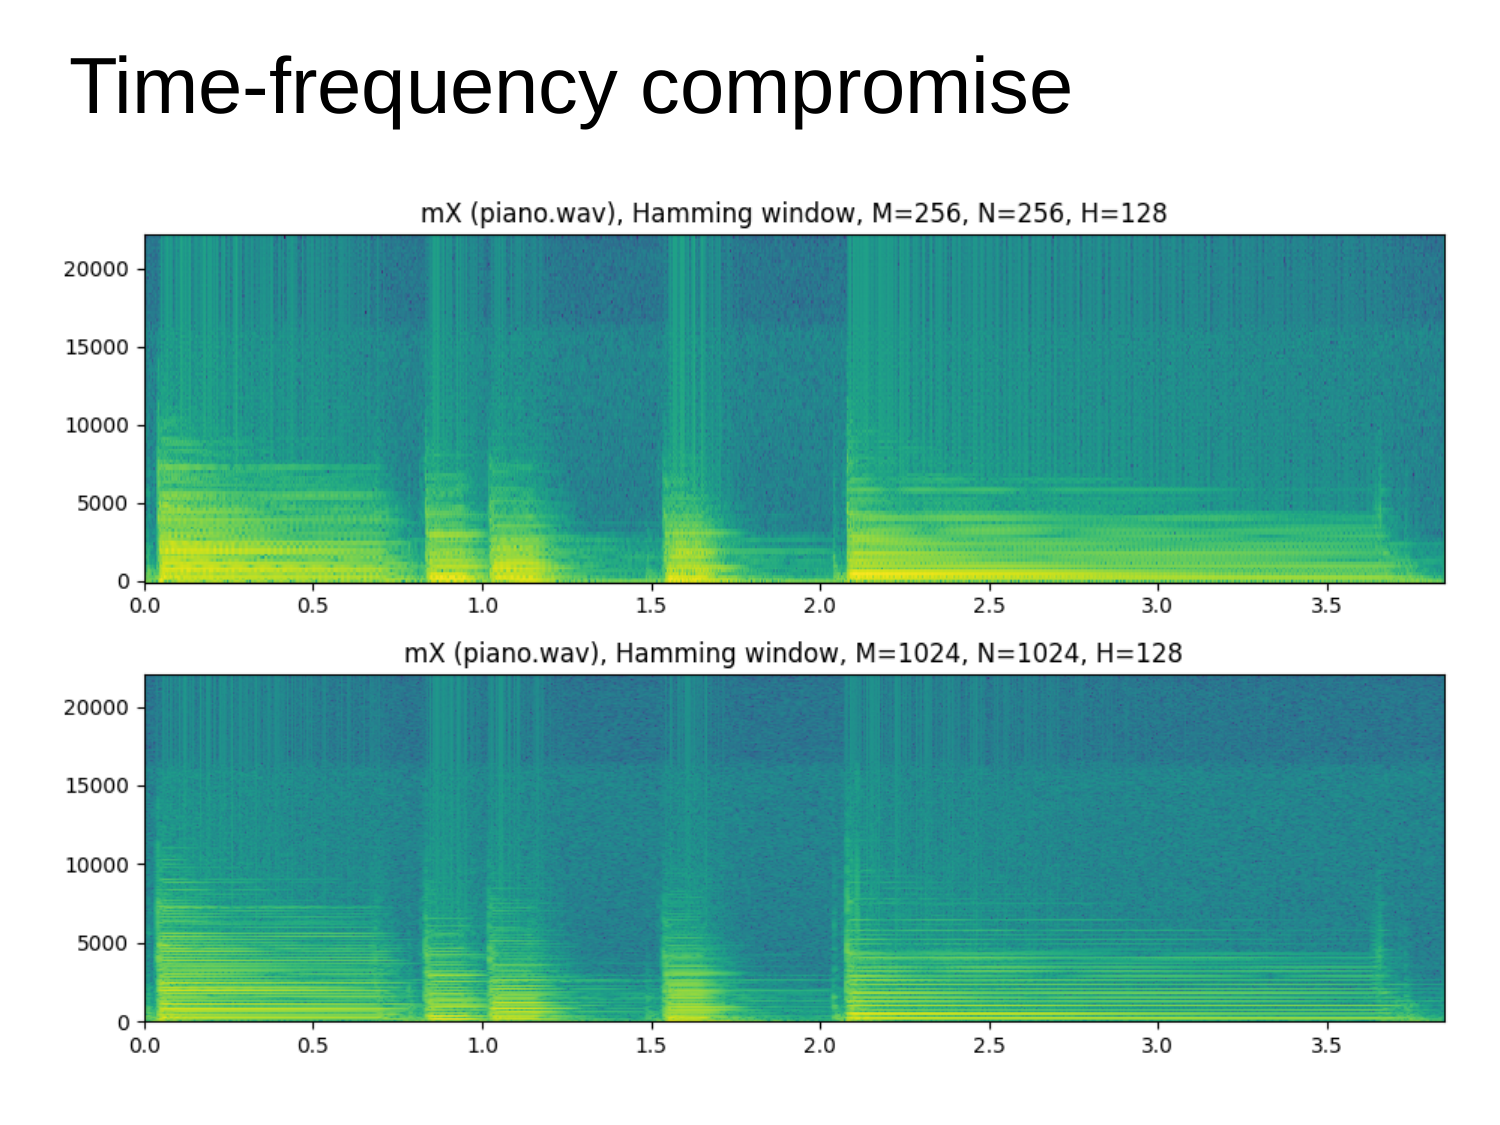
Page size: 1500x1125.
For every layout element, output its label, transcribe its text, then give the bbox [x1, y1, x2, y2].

title Time-frequency compromise [69, 0, 1420, 179]
picture [41, 179, 1467, 1081]
